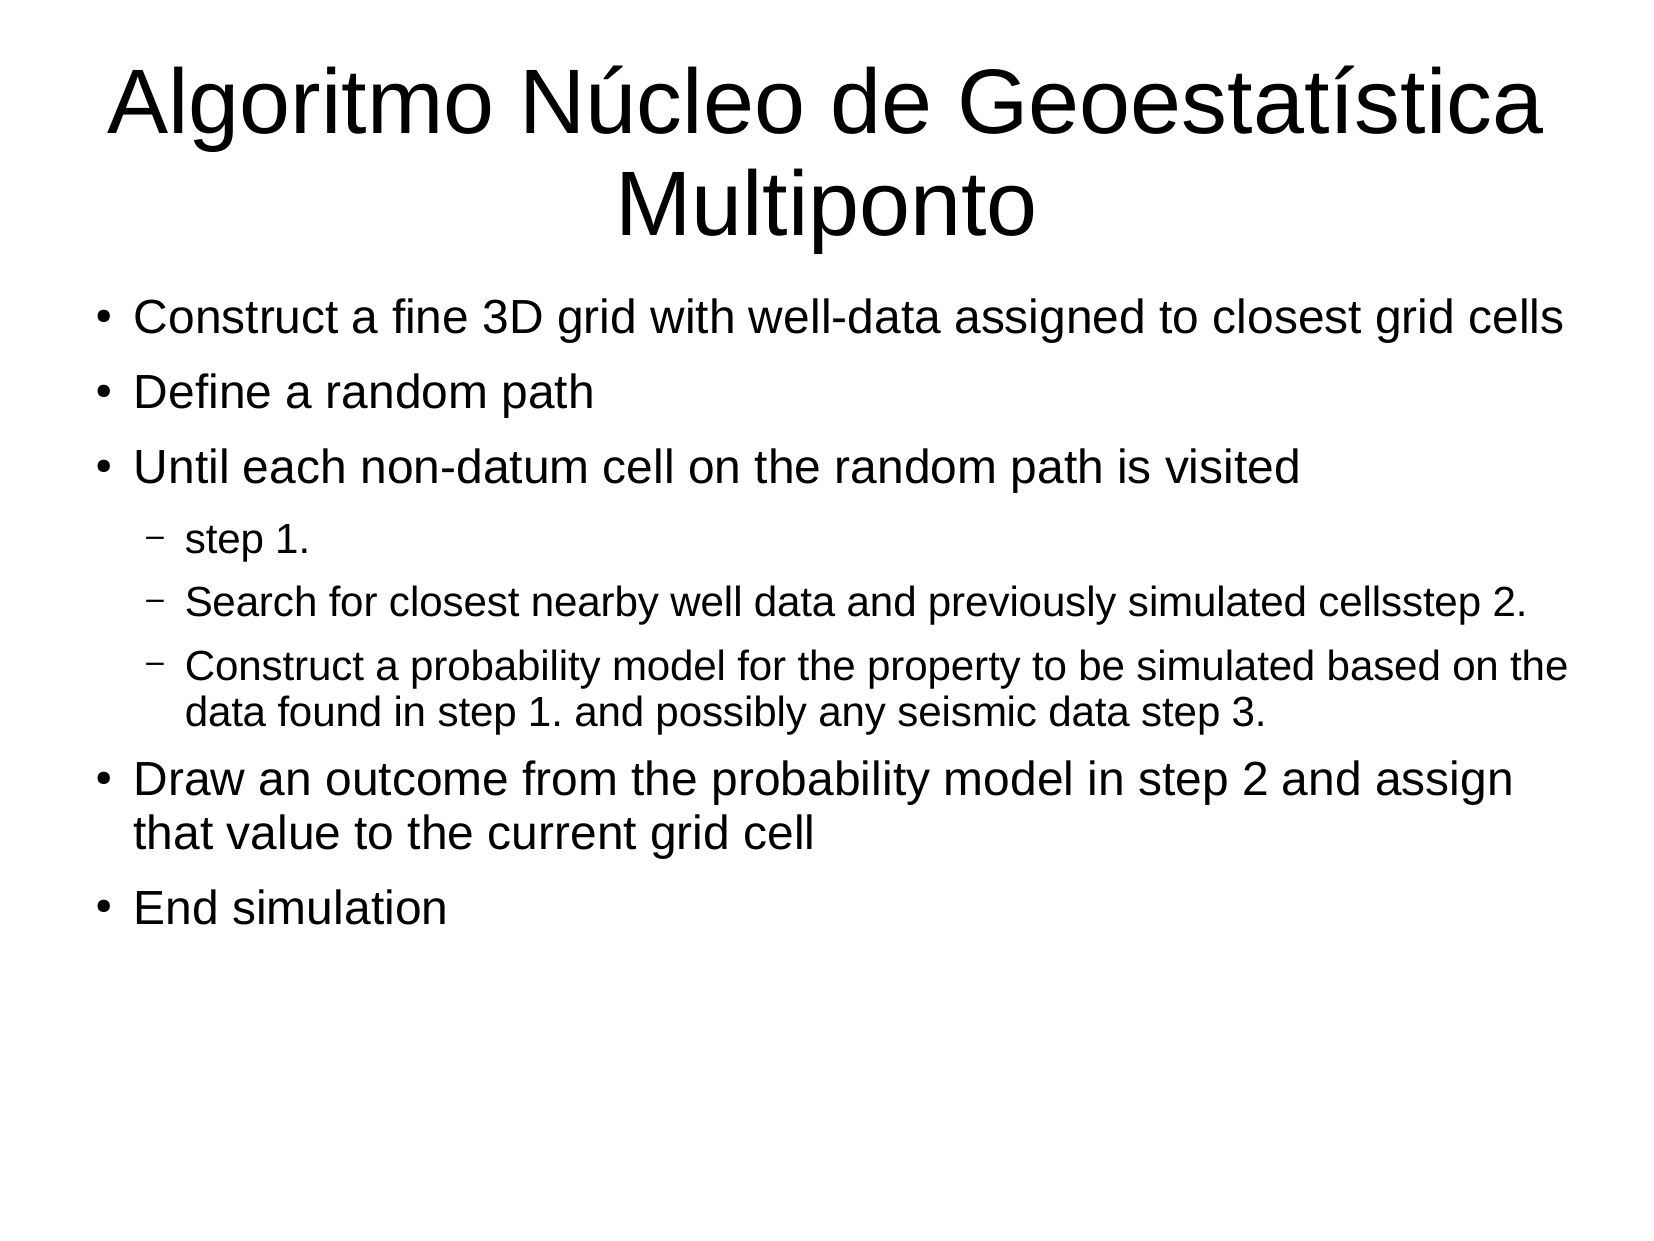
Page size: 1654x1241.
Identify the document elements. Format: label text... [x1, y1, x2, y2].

list Construct a fine 3D grid with well-data assigned to closest grid cells Define a random path Until each non-datum cell on the random path is visited step 1. Search for closest nearby well data and previously simulated cellsstep 2. Construct a probability model for the property to be simulated based on the data found in step 1. and possibly any seismic data step 3. Draw an outcome from the probability model in step 2 and assign that value to the current grid cell End simulation [82, 290, 1571, 1010]
title Algoritmo Núcleo de Geoestatística Multiponto [82, 49, 1571, 257]
